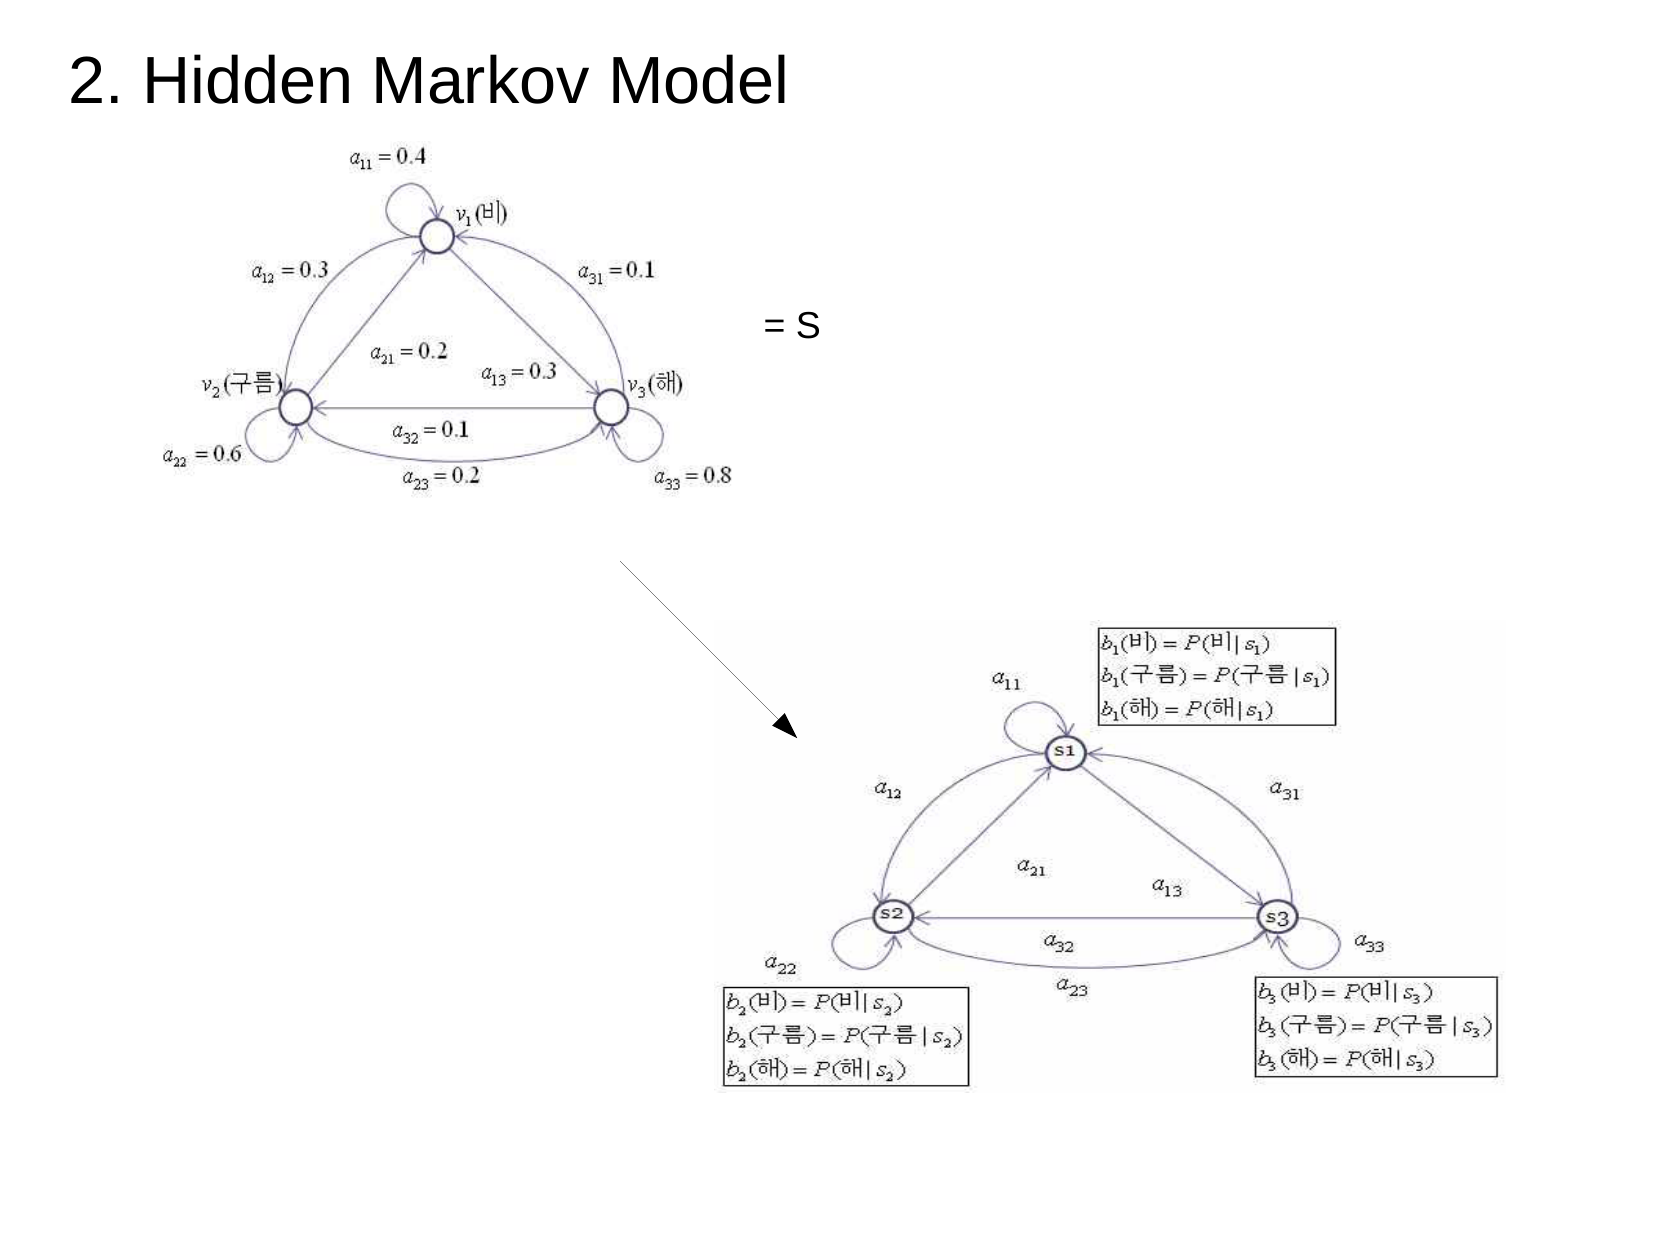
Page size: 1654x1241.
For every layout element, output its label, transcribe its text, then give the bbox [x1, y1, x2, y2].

picture [714, 620, 1506, 1093]
text_box 2. Hidden Markov Model [68, 43, 975, 119]
text_box = S [738, 297, 886, 355]
picture [143, 141, 739, 502]
